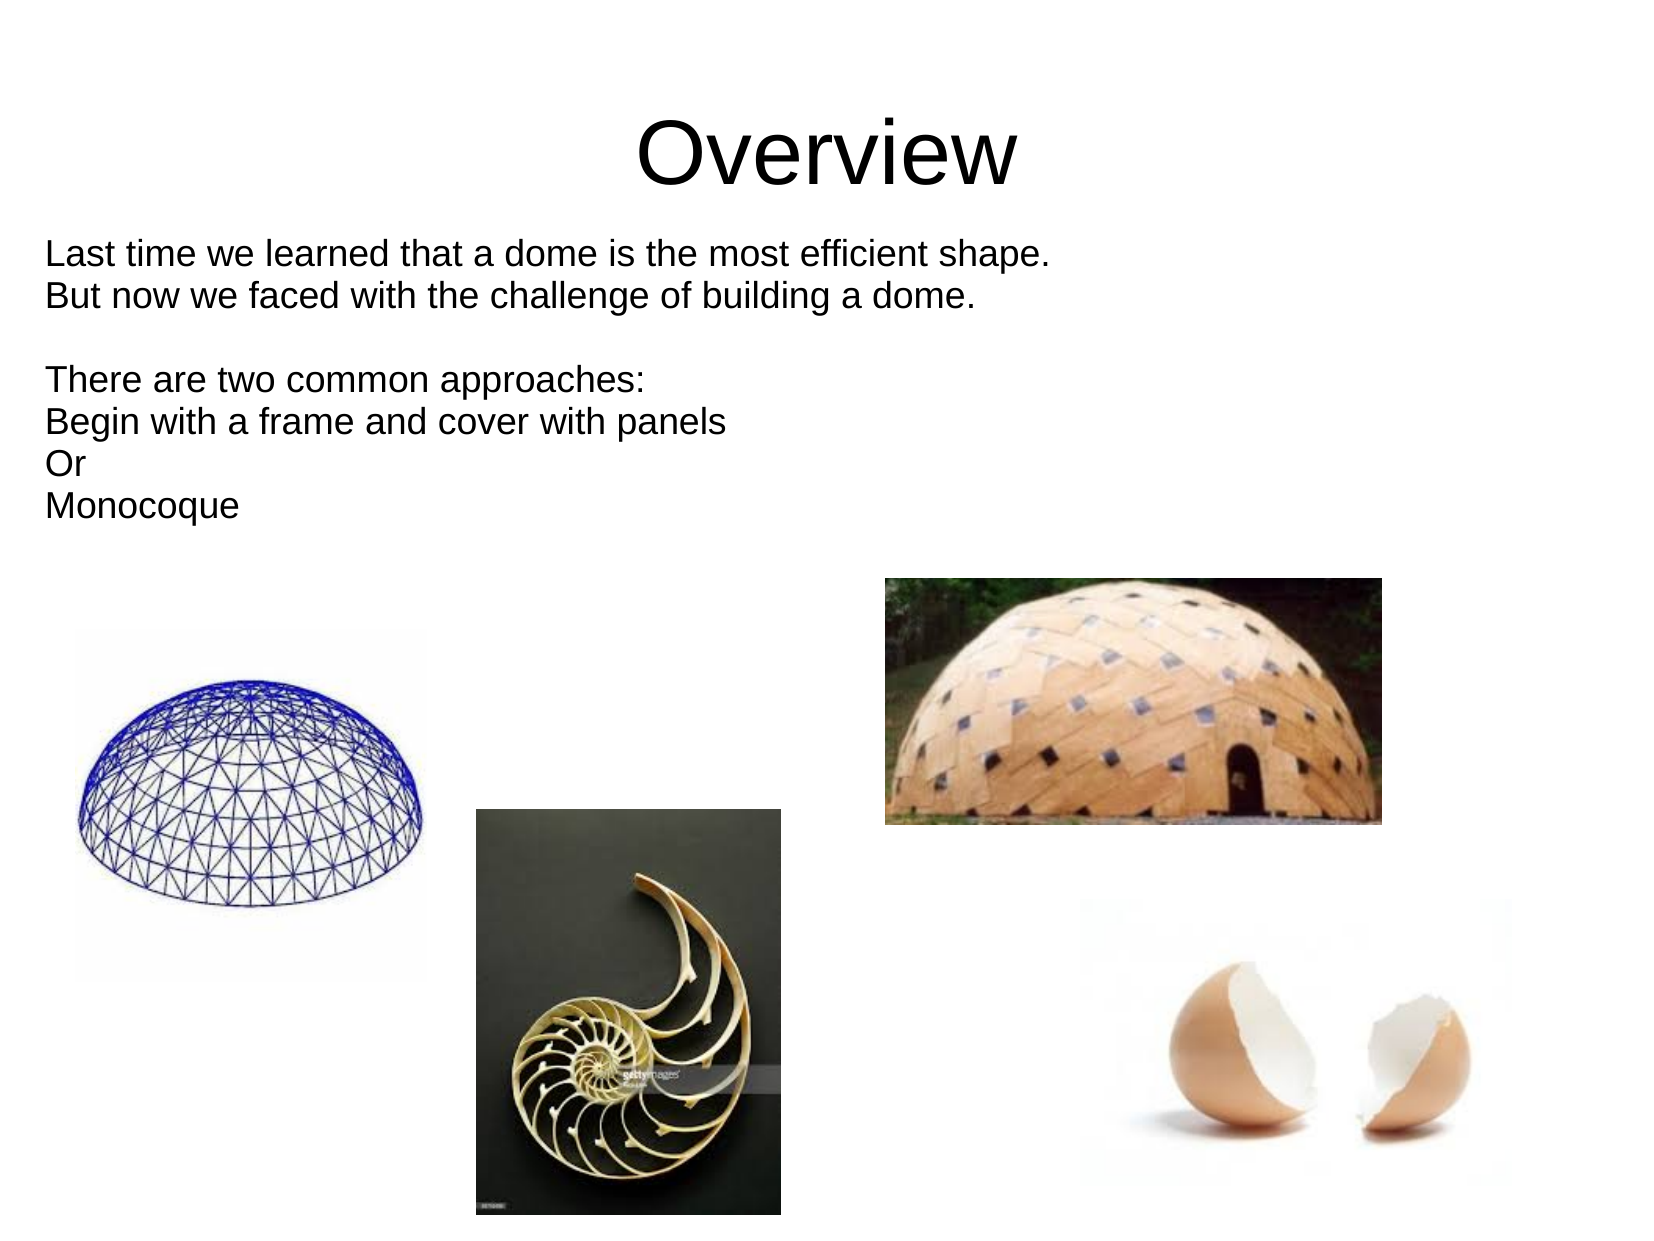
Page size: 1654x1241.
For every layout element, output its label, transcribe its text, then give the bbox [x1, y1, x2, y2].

picture [476, 809, 781, 1215]
text_box Last time we learned that a dome is the most efficient shape. But now we faced with the challenge of building a dome. There are two common approaches: Begin with a frame and cover with panels Or Monocoque [30, 225, 1606, 1207]
picture [885, 578, 1382, 826]
picture [75, 629, 427, 982]
title Overview [82, 49, 1571, 225]
picture [1080, 899, 1512, 1186]
